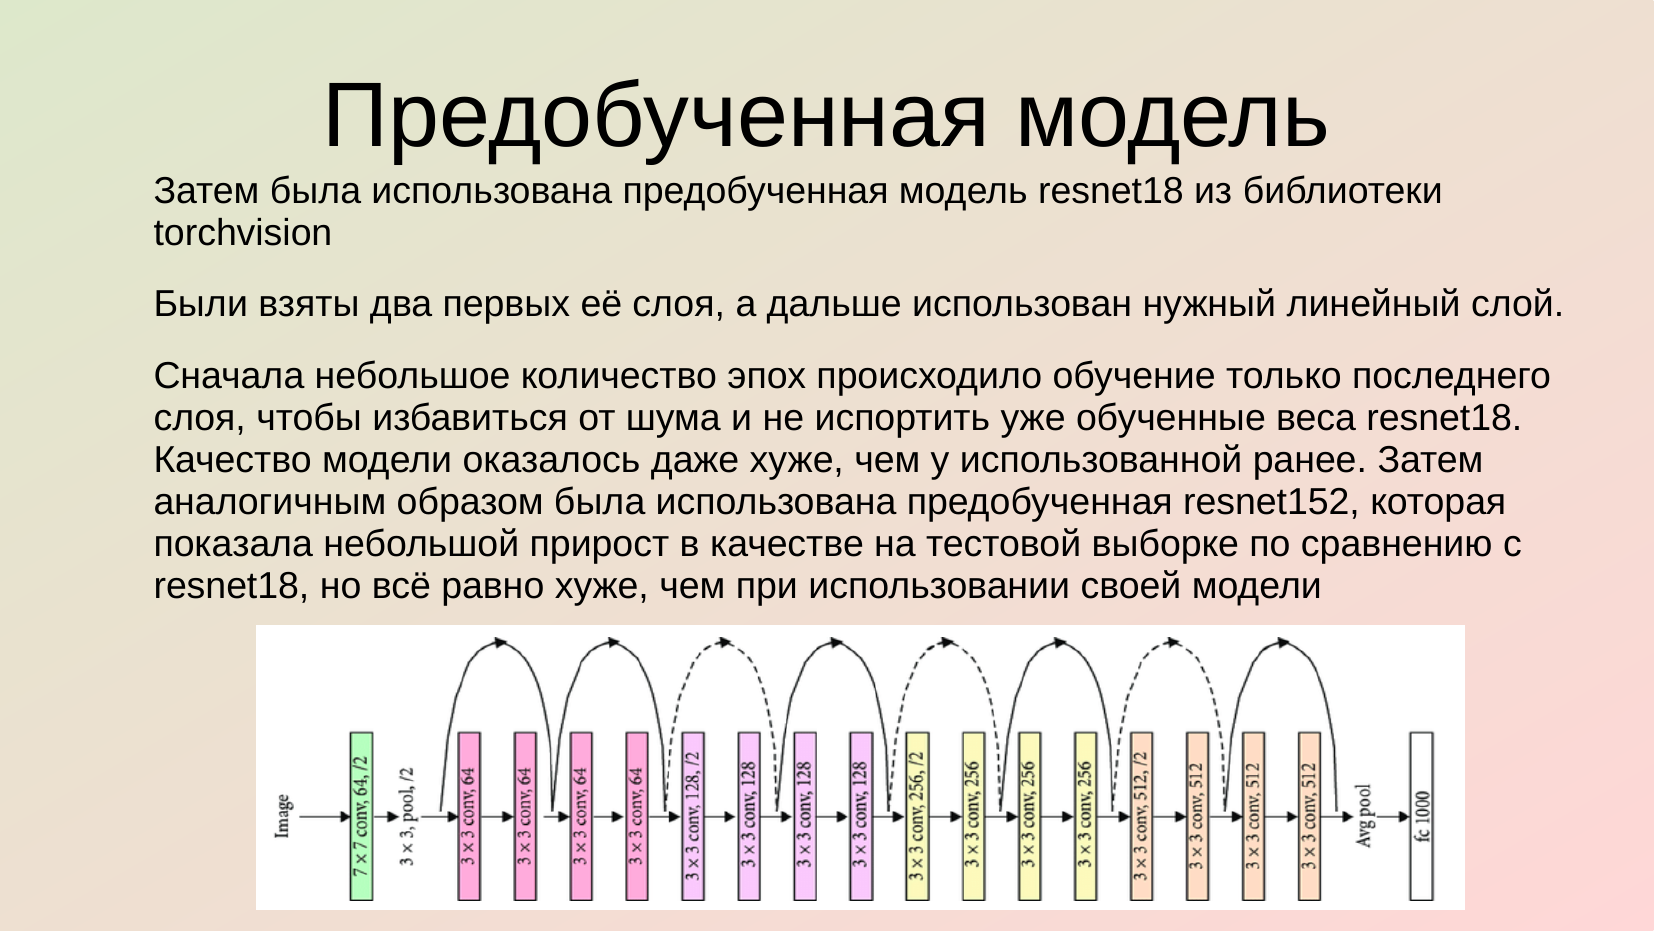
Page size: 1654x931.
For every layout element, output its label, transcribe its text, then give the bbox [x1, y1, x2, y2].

title Предобученная модель [82, 37, 1571, 169]
picture [256, 625, 1465, 910]
list Затем была использована предобученная модель resnet18 из библиотеки torchvision Были взяты два первых её слоя, а дальше использован нужный линейный слой. Сначала небольшое количество эпох происходило обучение только последнего слоя, чтобы избавиться от шума и не испортить уже обученные веса resnet18. Качество модели оказалось даже хуже, чем у использованной ранее. Затем аналогичным образом была использована предобученная resnet152, которая показала небольшой прирост в качестве на тестовой выборке по сравнению с resnet18, но всё равно хуже, чем при использовании своей модели [82, 169, 1571, 709]
